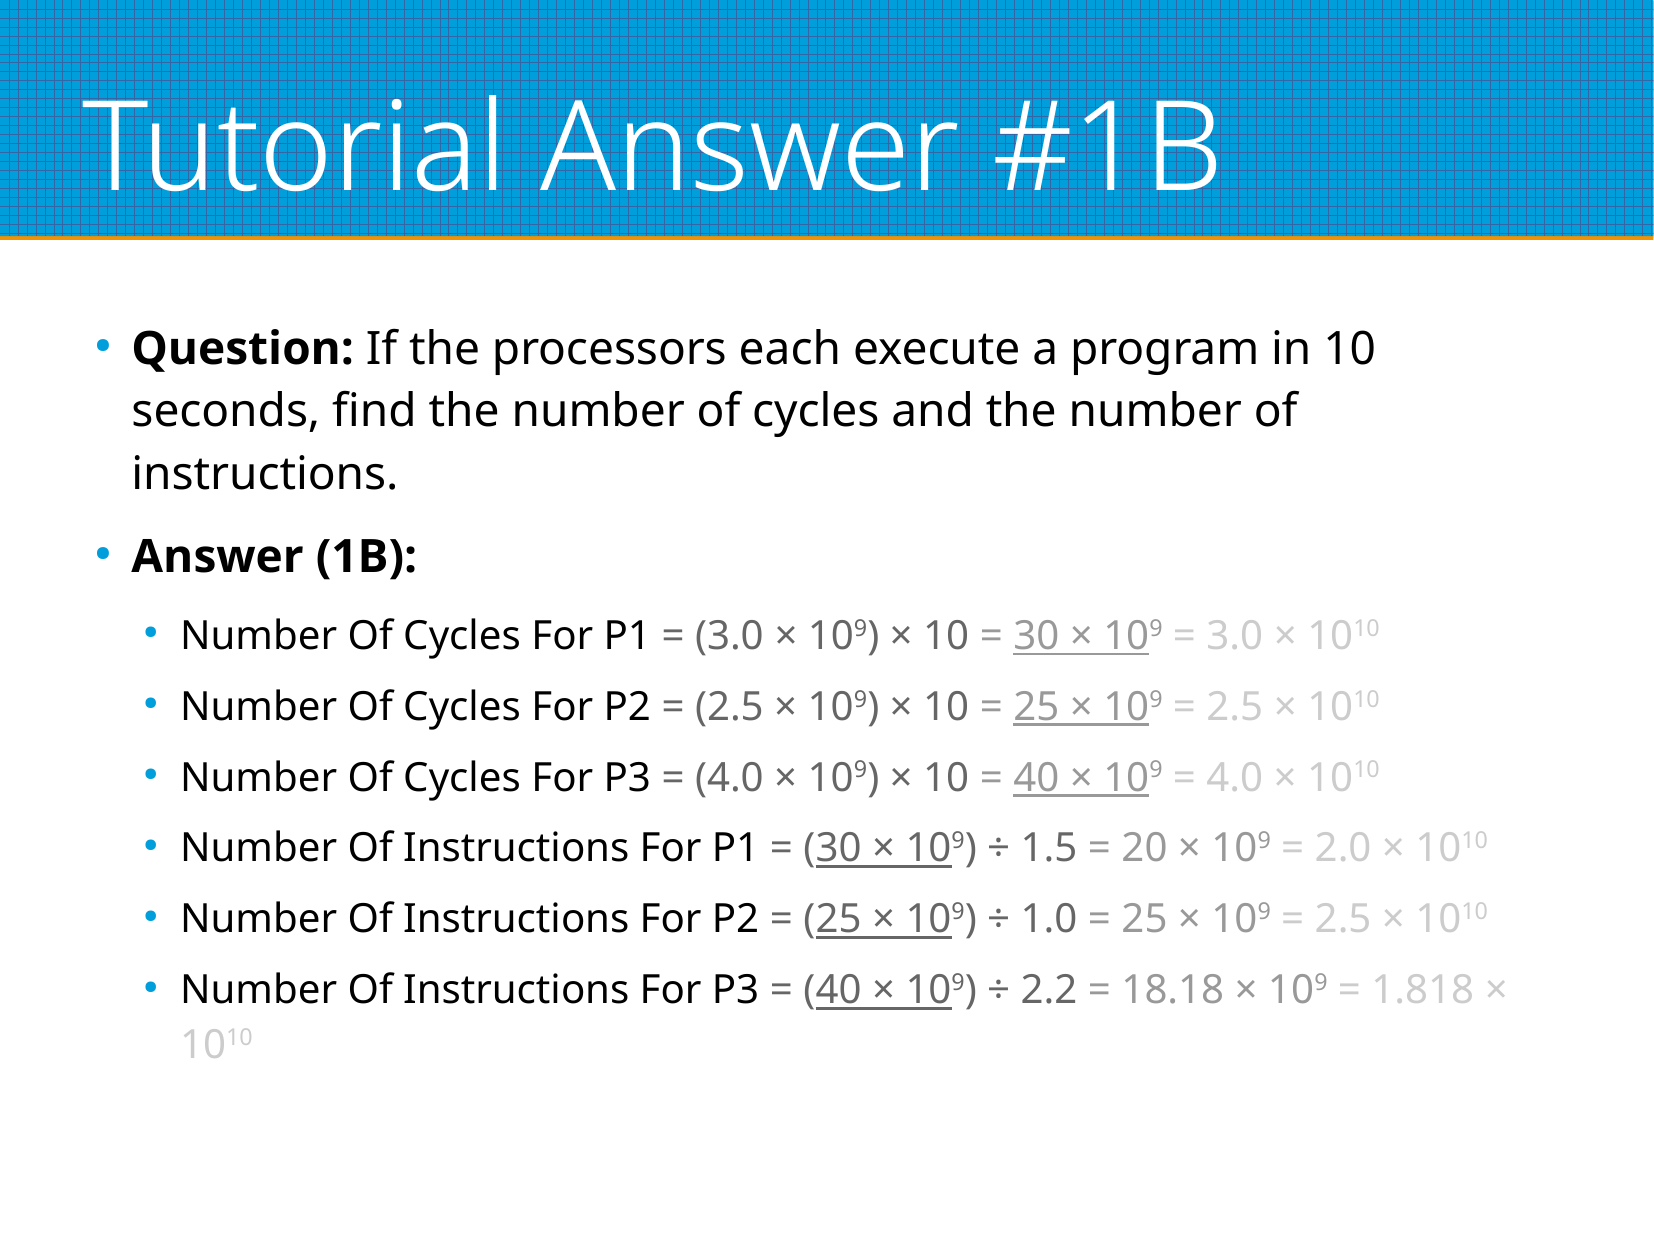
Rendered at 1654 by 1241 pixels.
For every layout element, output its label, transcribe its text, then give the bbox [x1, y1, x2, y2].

list Question: If the processors each execute a program in 10 seconds, find the number of cycles and the number of instructions. Answer (1B): Number Of Cycles For P1 = (3.0 × 109) × 10 = 30 × 109 = 3.0 × 1010 Number Of Cycles For P2 = (2.5 × 109) × 10 = 25 × 109 = 2.5 × 1010 Number Of Cycles For P3 = (4.0 × 109) × 10 = 40 × 109 = 4.0 × 1010 Number Of Instructions For P1 = (30 × 109) ÷ 1.5 = 20 × 109 = 2.0 × 1010 Number Of Instructions For P2 = (25 × 109) ÷ 1.0 = 25 × 109 = 2.5 × 1010 Number Of Instructions For P3 = (40 × 109) ÷ 2.2 = 18.18 × 109 = 1.818 × 1010 [82, 314, 1563, 1081]
title Tutorial Answer #1B [82, 19, 1571, 227]
